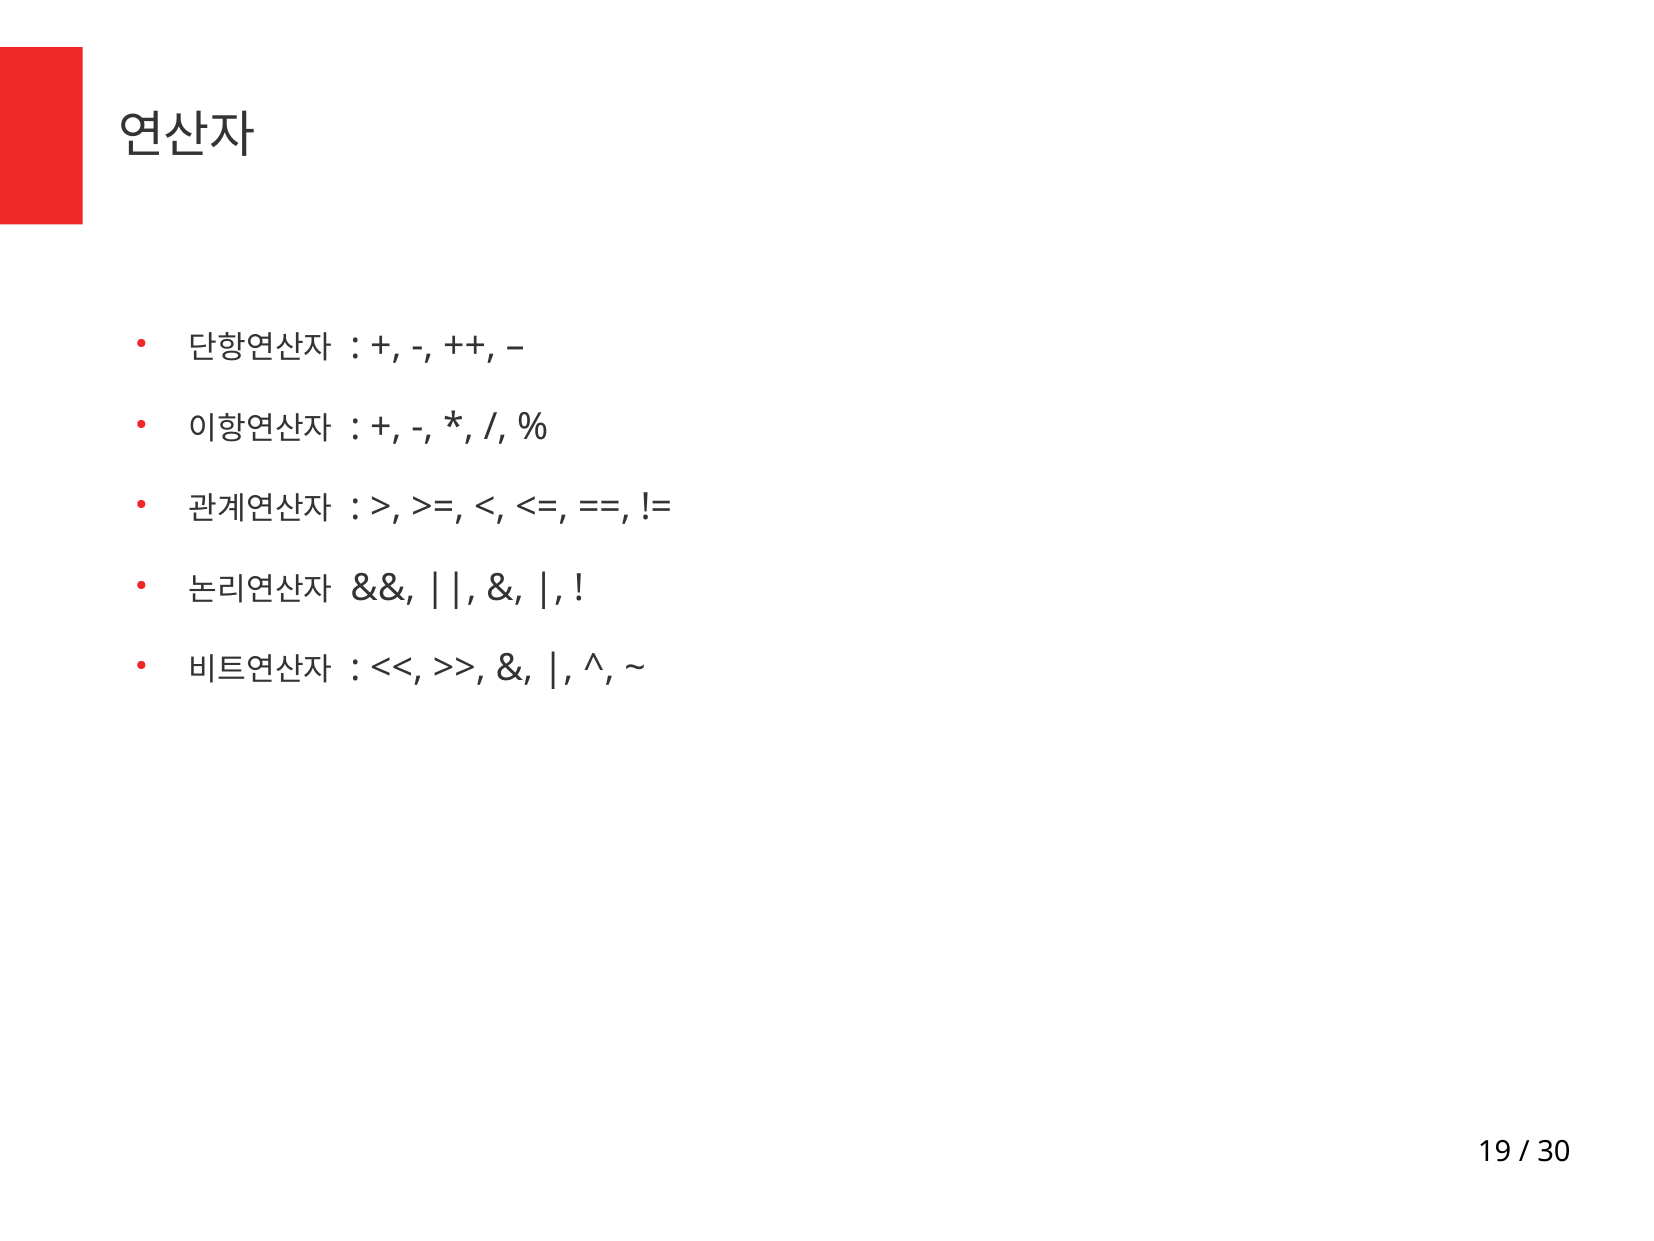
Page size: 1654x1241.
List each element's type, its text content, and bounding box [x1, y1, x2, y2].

title 연산자 [118, 49, 1571, 213]
list 단항연산자 : +, -, ++, – 이항연산자 : +, -, *, /, % 관계연산자 : >, >=, <, <=, ==, != 논리연산자 &&, ||, &, |, ! 비트연산자 : <<, >>, &, |, ^, ~ [118, 318, 1630, 1039]
